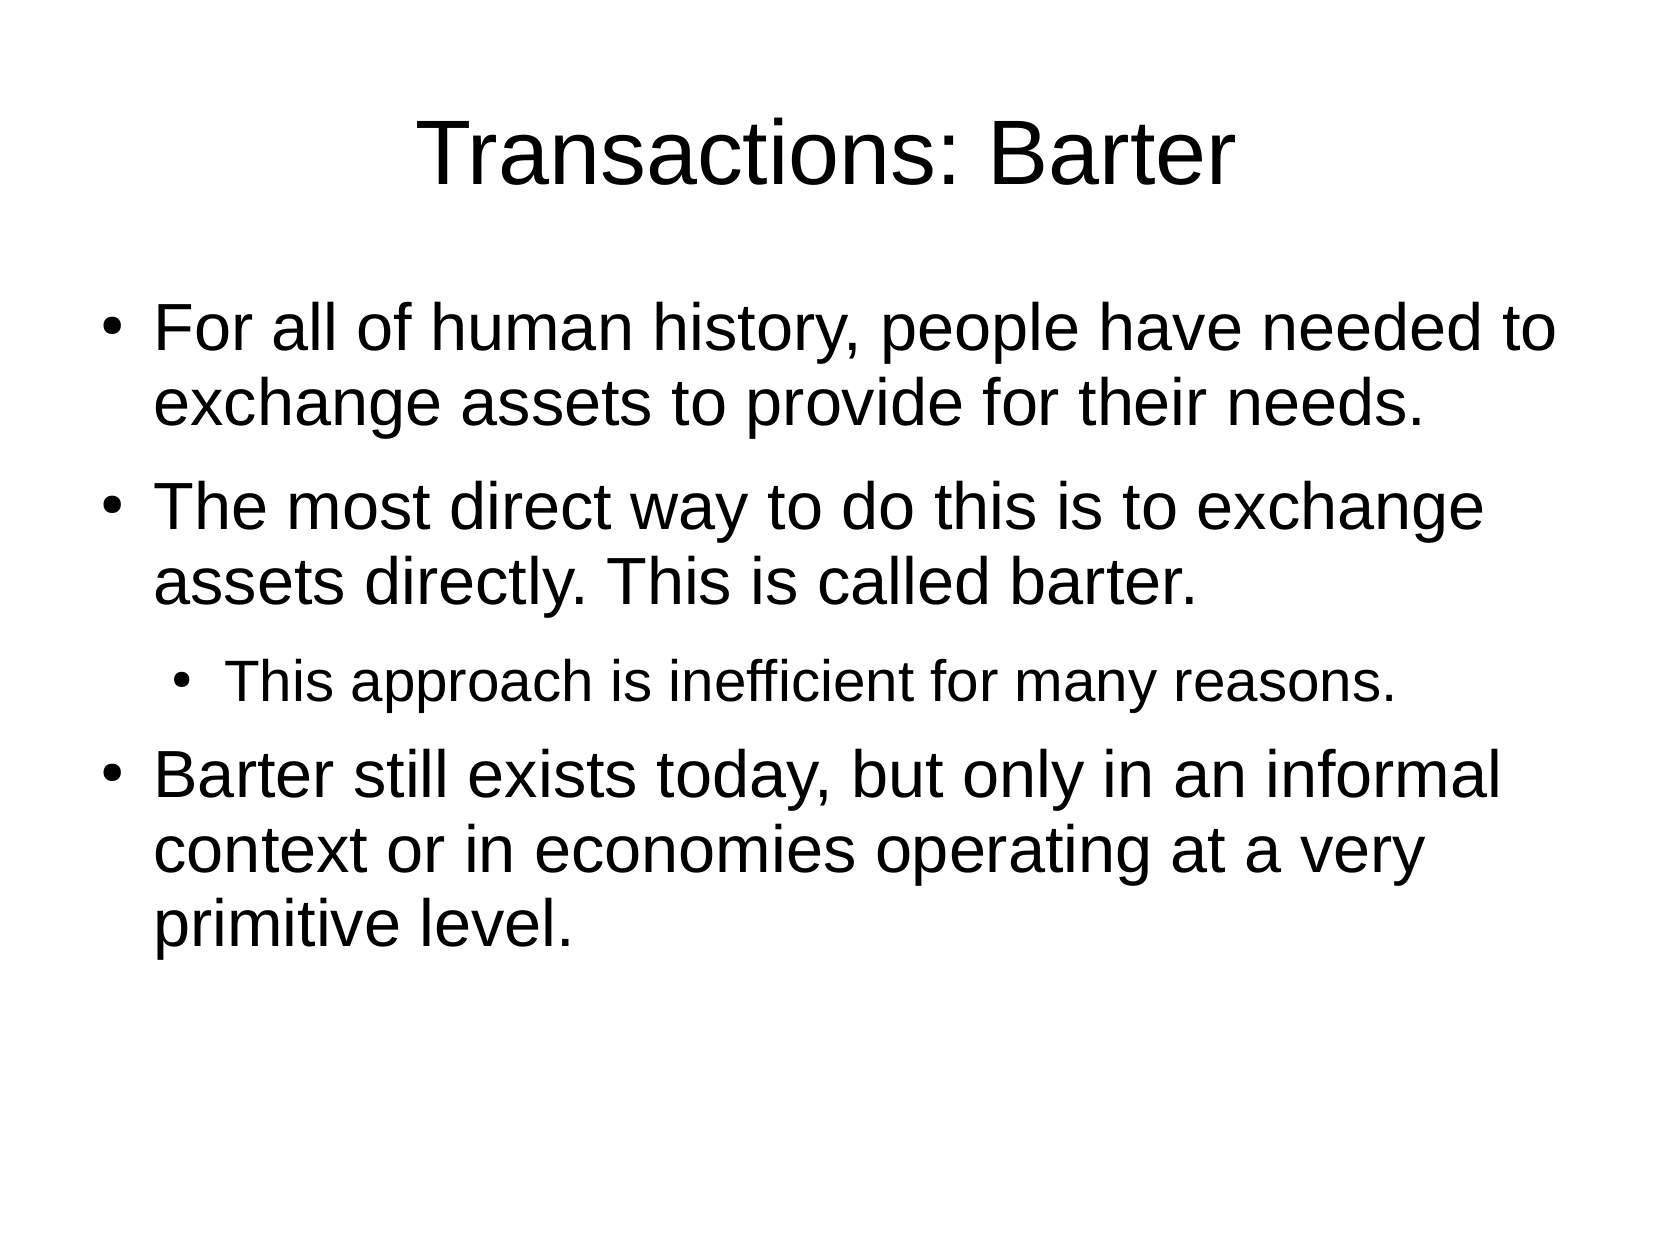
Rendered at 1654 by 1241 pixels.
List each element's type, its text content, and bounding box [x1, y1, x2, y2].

title Transactions: Barter [82, 49, 1571, 257]
list For all of human history, people have needed to exchange assets to provide for their needs. The most direct way to do this is to exchange assets directly. This is called barter. This approach is inefficient for many reasons. Barter still exists today, but only in an informal context or in economies operating at a very primitive level. [82, 290, 1571, 1010]
